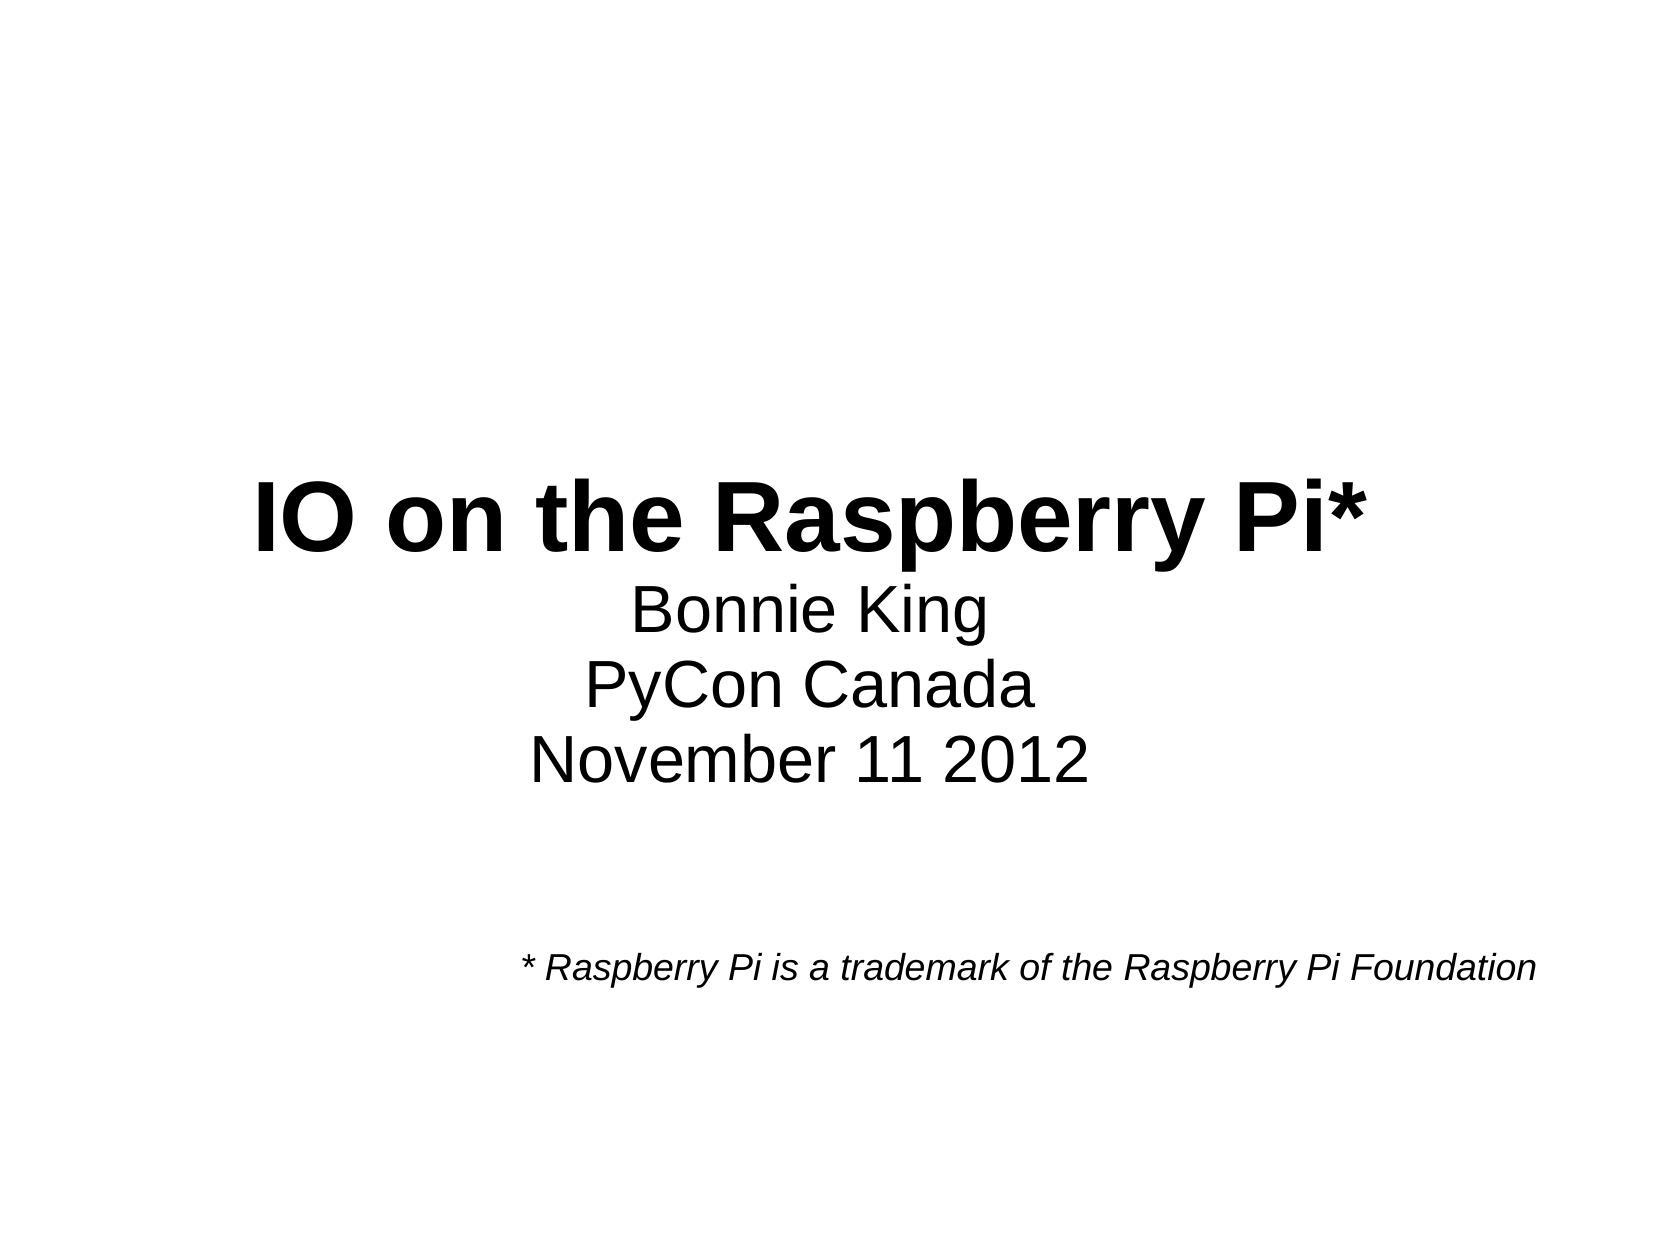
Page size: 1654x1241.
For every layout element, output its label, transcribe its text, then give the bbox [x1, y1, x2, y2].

subtitle IO on the Raspberry Pi* Bonnie King PyCon Canada November 11 2012 * Raspberry Pi is a trademark of the Raspberry Pi Foundation [82, 290, 1538, 1010]
